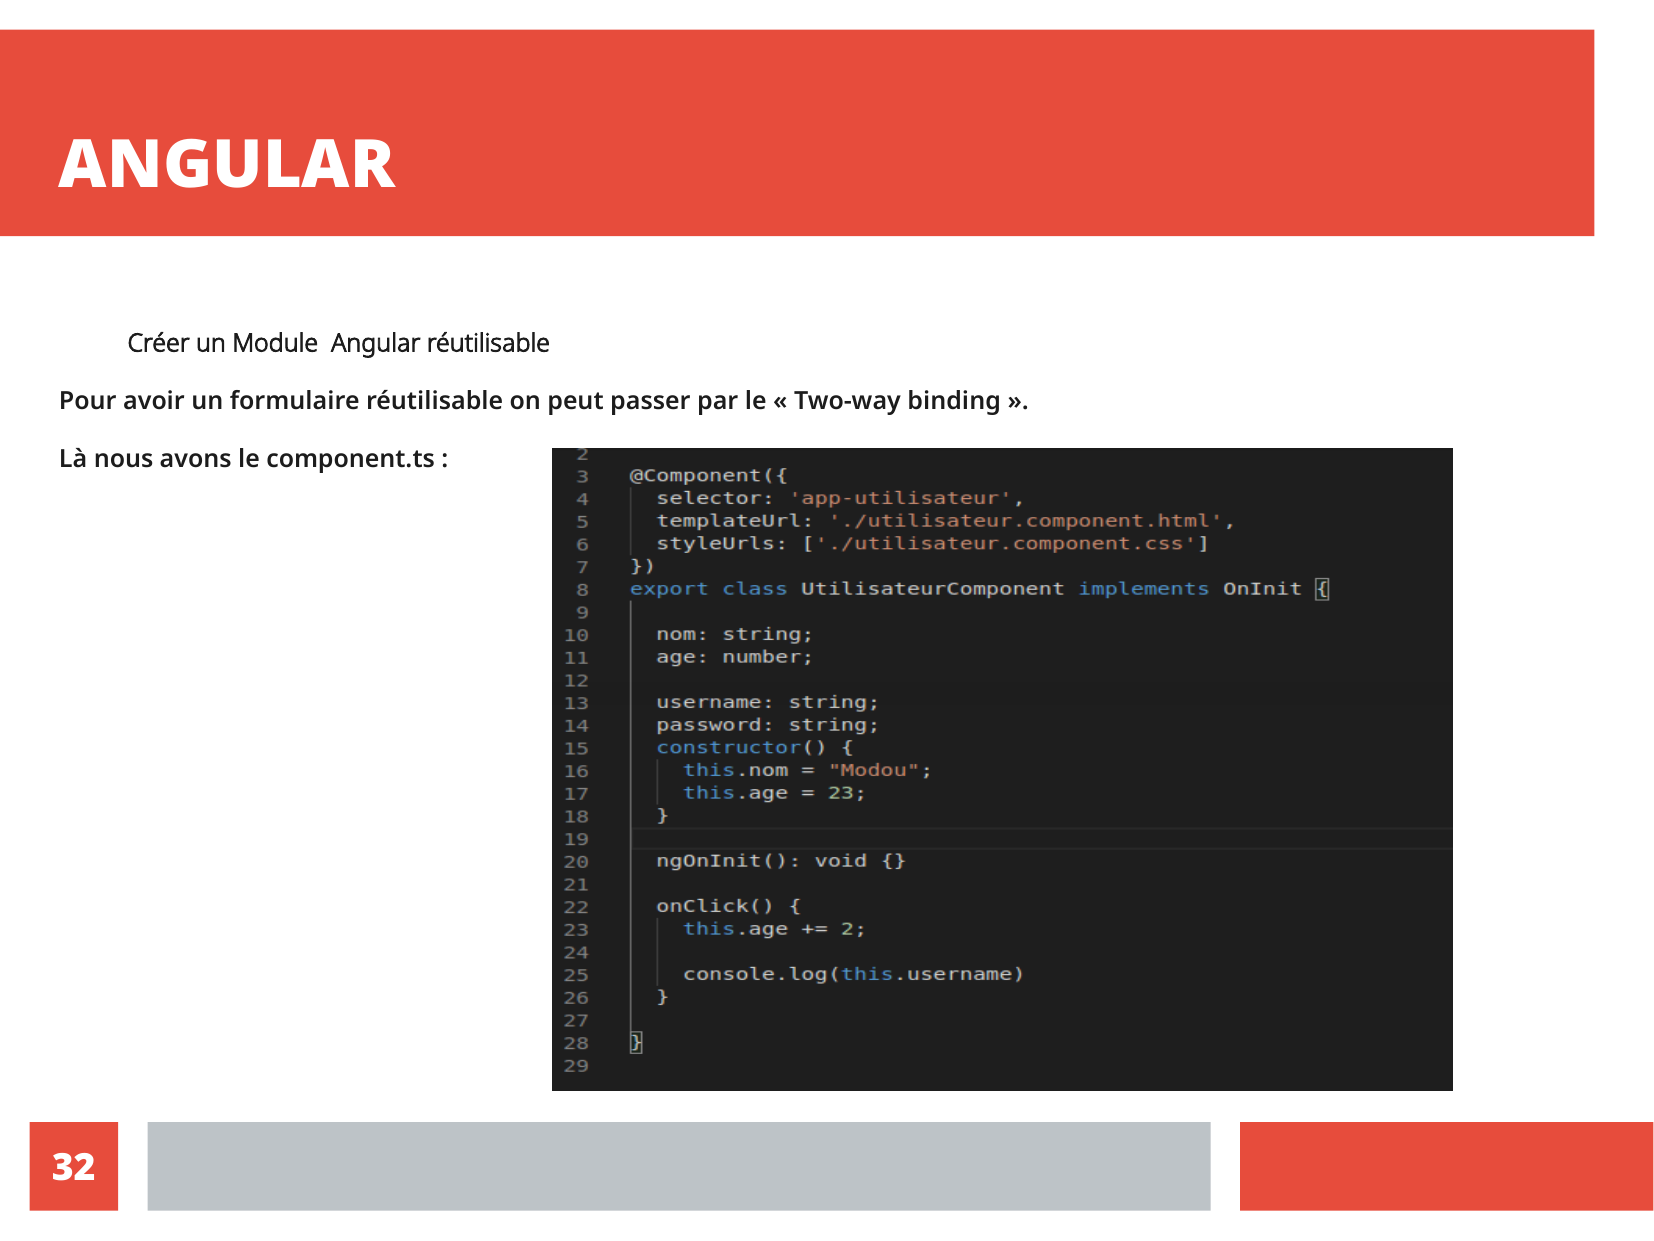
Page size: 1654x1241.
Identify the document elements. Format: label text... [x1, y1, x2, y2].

picture [552, 448, 1453, 1091]
list Créer un Module Angular réutilisable Pour avoir un formulaire réutilisable on peut passer par le « Two-way binding ». Là nous avons le component.ts : [59, 324, 1565, 1093]
title ANGULAR [59, 59, 1595, 207]
